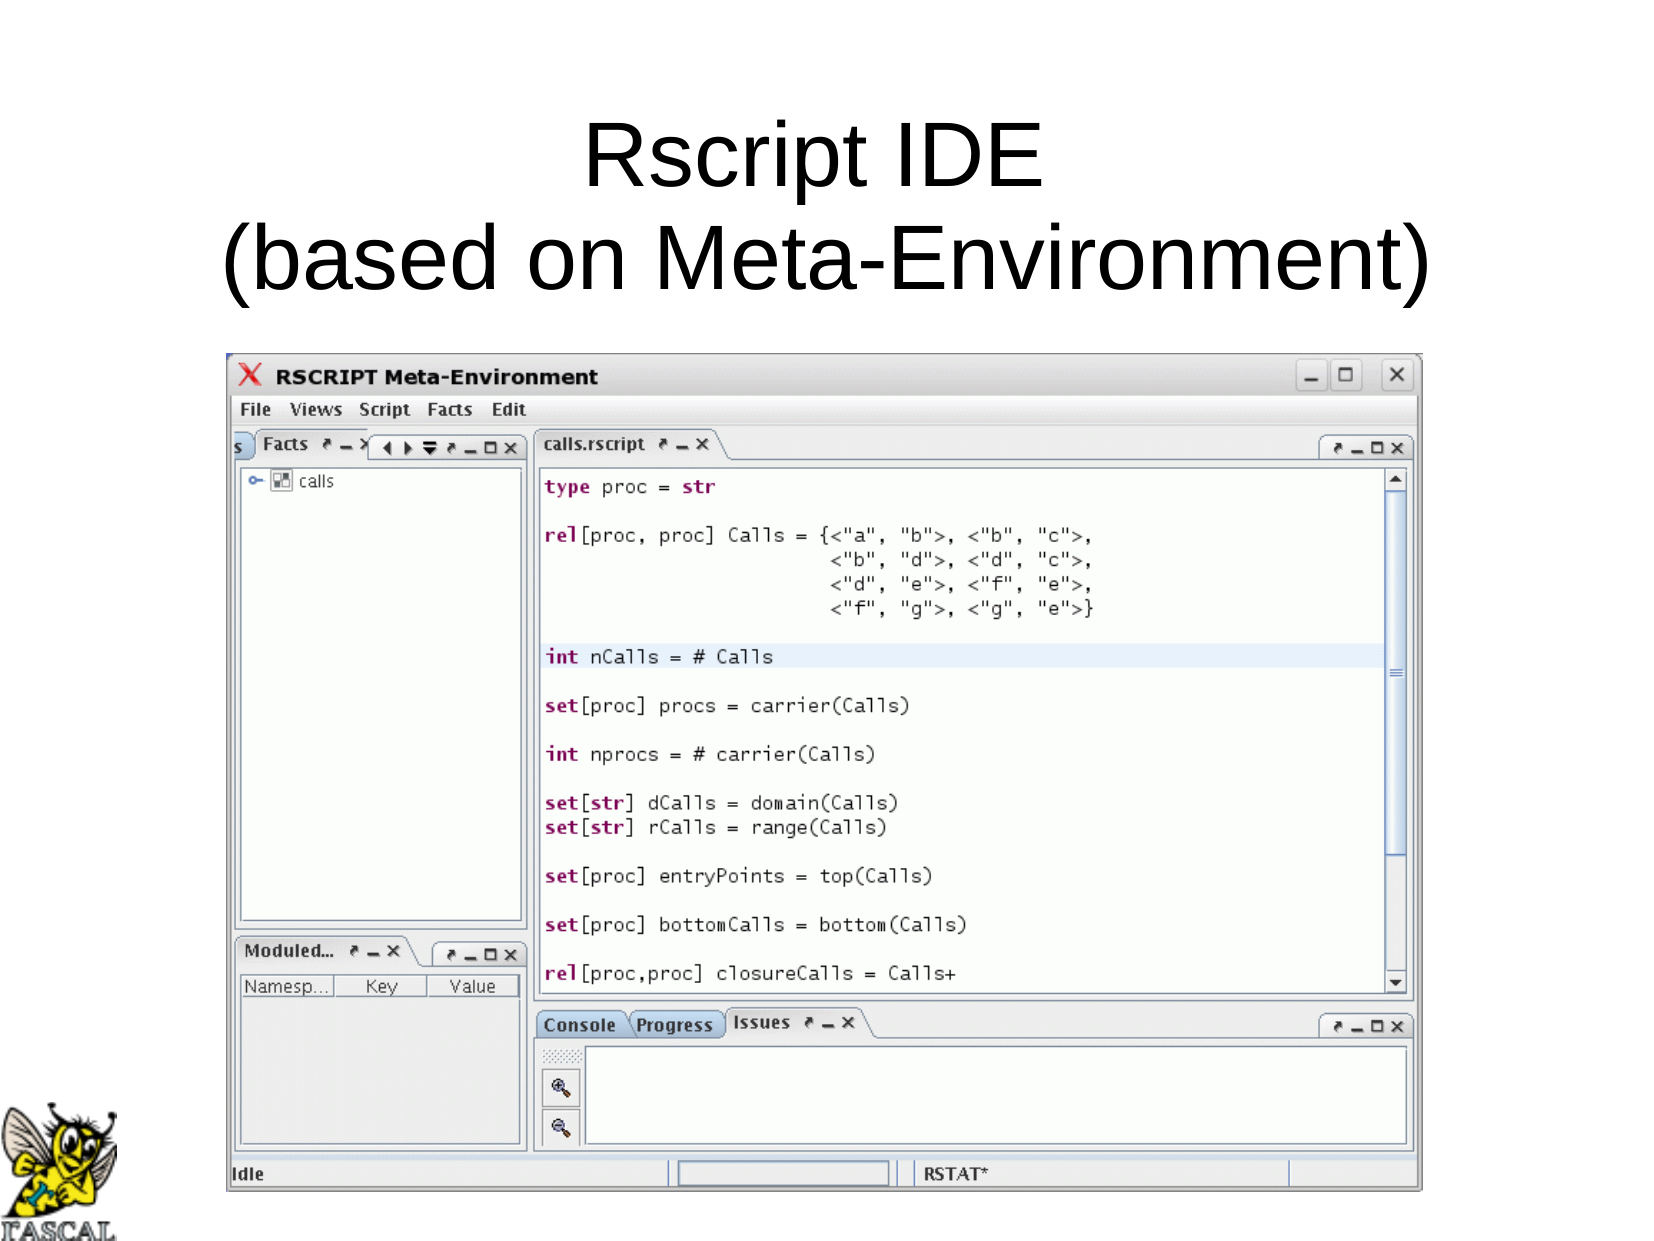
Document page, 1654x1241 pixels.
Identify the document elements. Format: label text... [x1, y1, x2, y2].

title Rscript IDE (based on Meta-Environment) [121, 102, 1534, 311]
picture [226, 353, 1423, 1192]
picture [0, 1102, 117, 1241]
